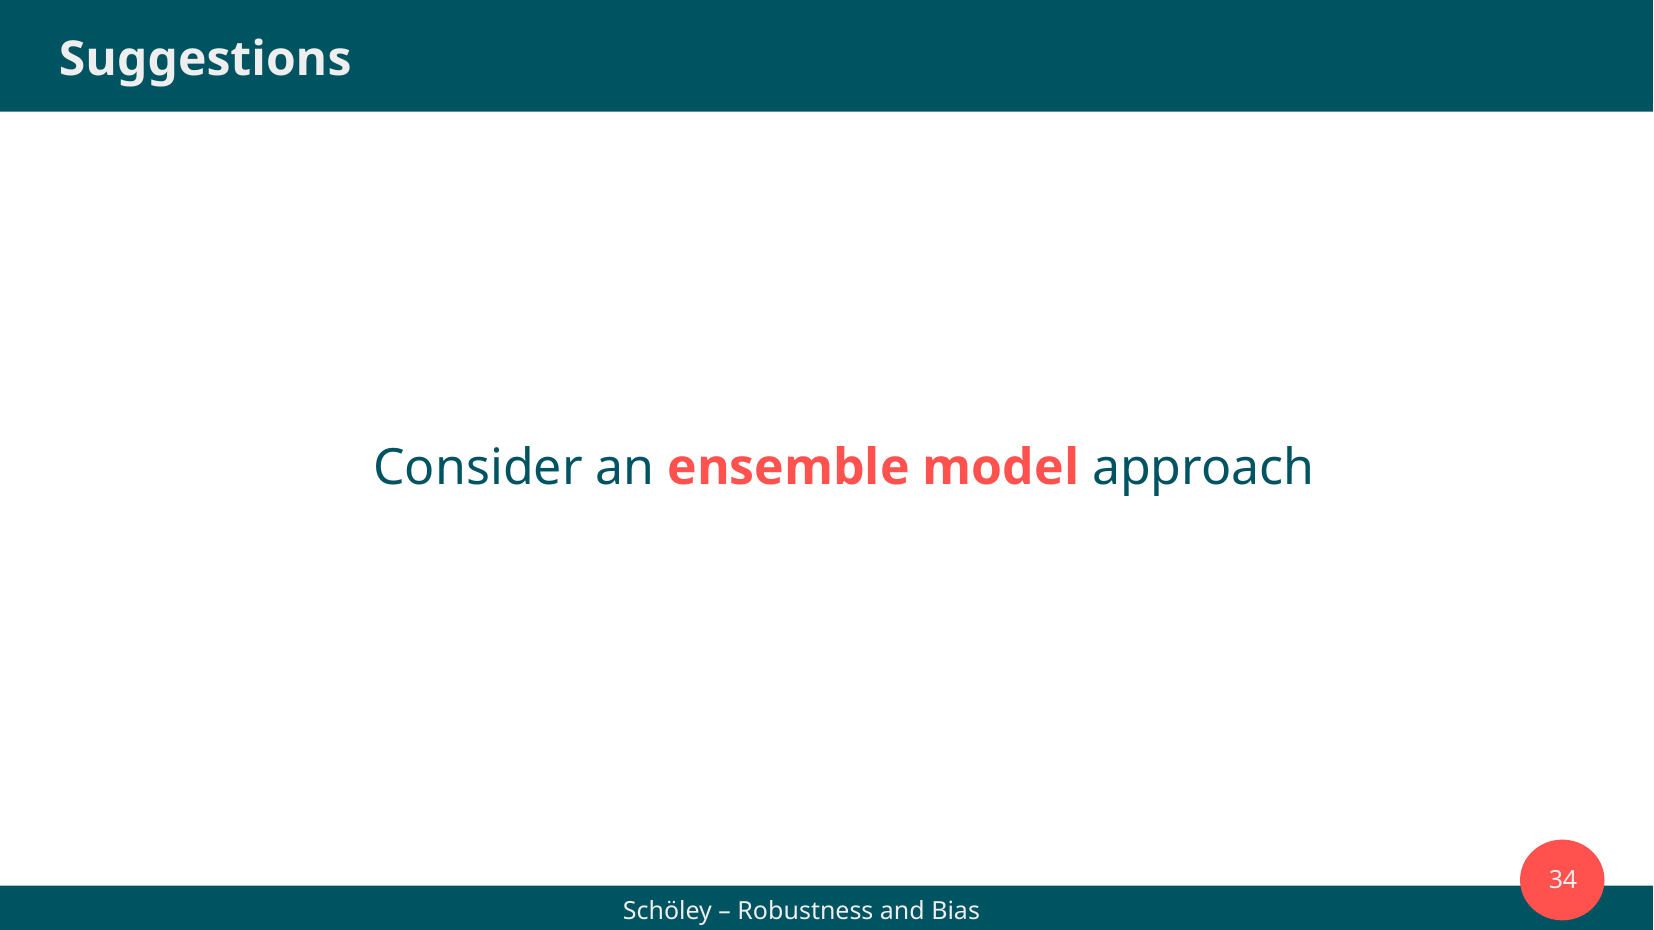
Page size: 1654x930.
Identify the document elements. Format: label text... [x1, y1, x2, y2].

text_box Consider an ensemble model approach [113, 423, 1539, 507]
title Suggestions [58, 0, 1594, 117]
